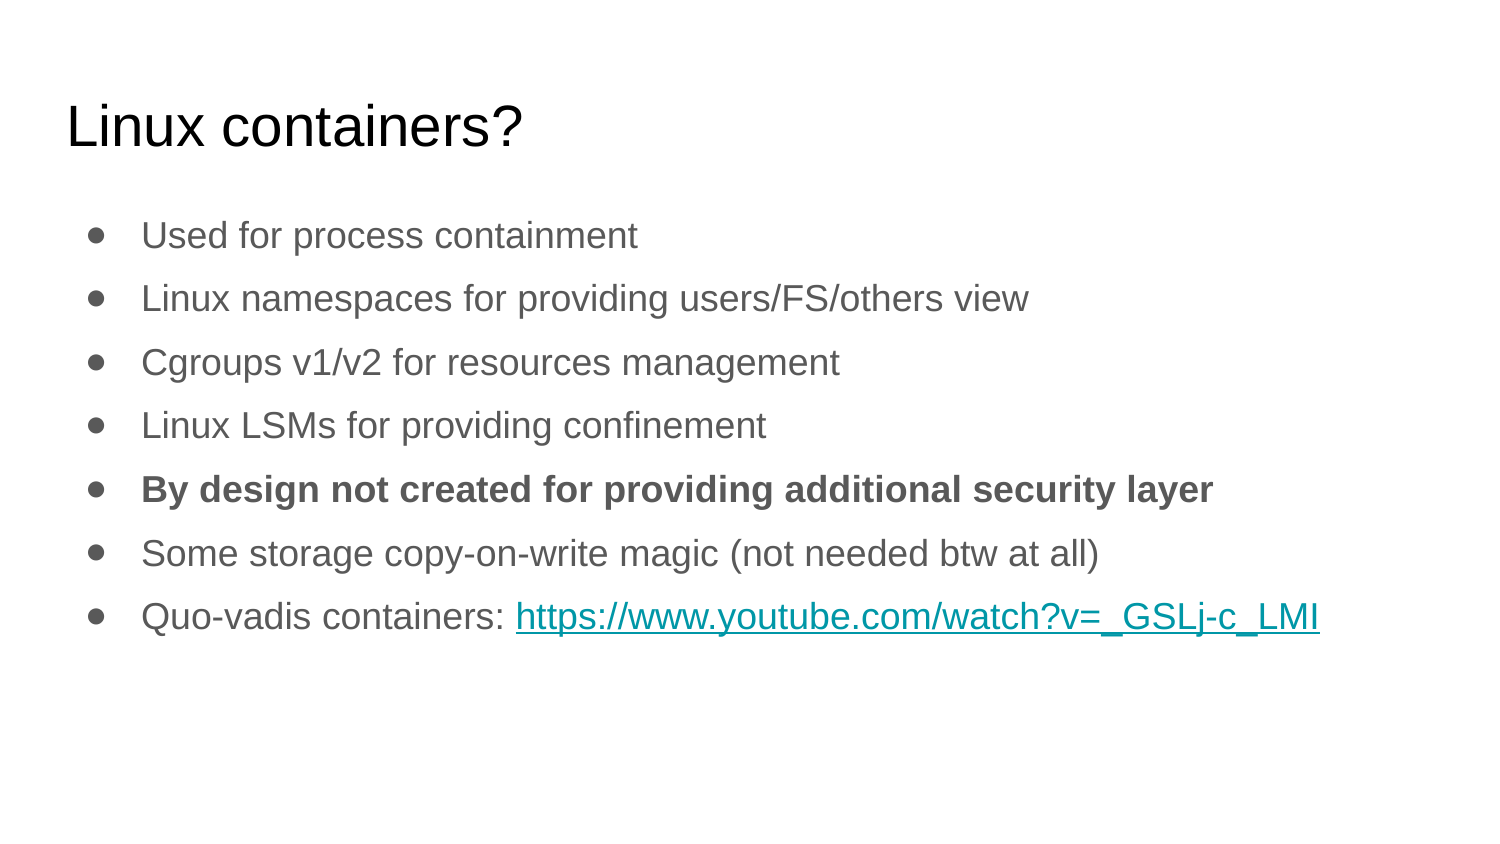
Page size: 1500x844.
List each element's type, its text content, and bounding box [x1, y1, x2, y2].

title Linux containers? [51, 72, 1449, 167]
list Used for process containment Linux namespaces for providing users/FS/others view Cgroups v1/v2 for resources management Linux LSMs for providing confinement By design not created for providing additional security layer Some storage copy-on-write magic (not needed btw at all) Quo-vadis containers: https://www.youtube.com/watch?v=_GSLj-c_LMI [51, 189, 1449, 750]
